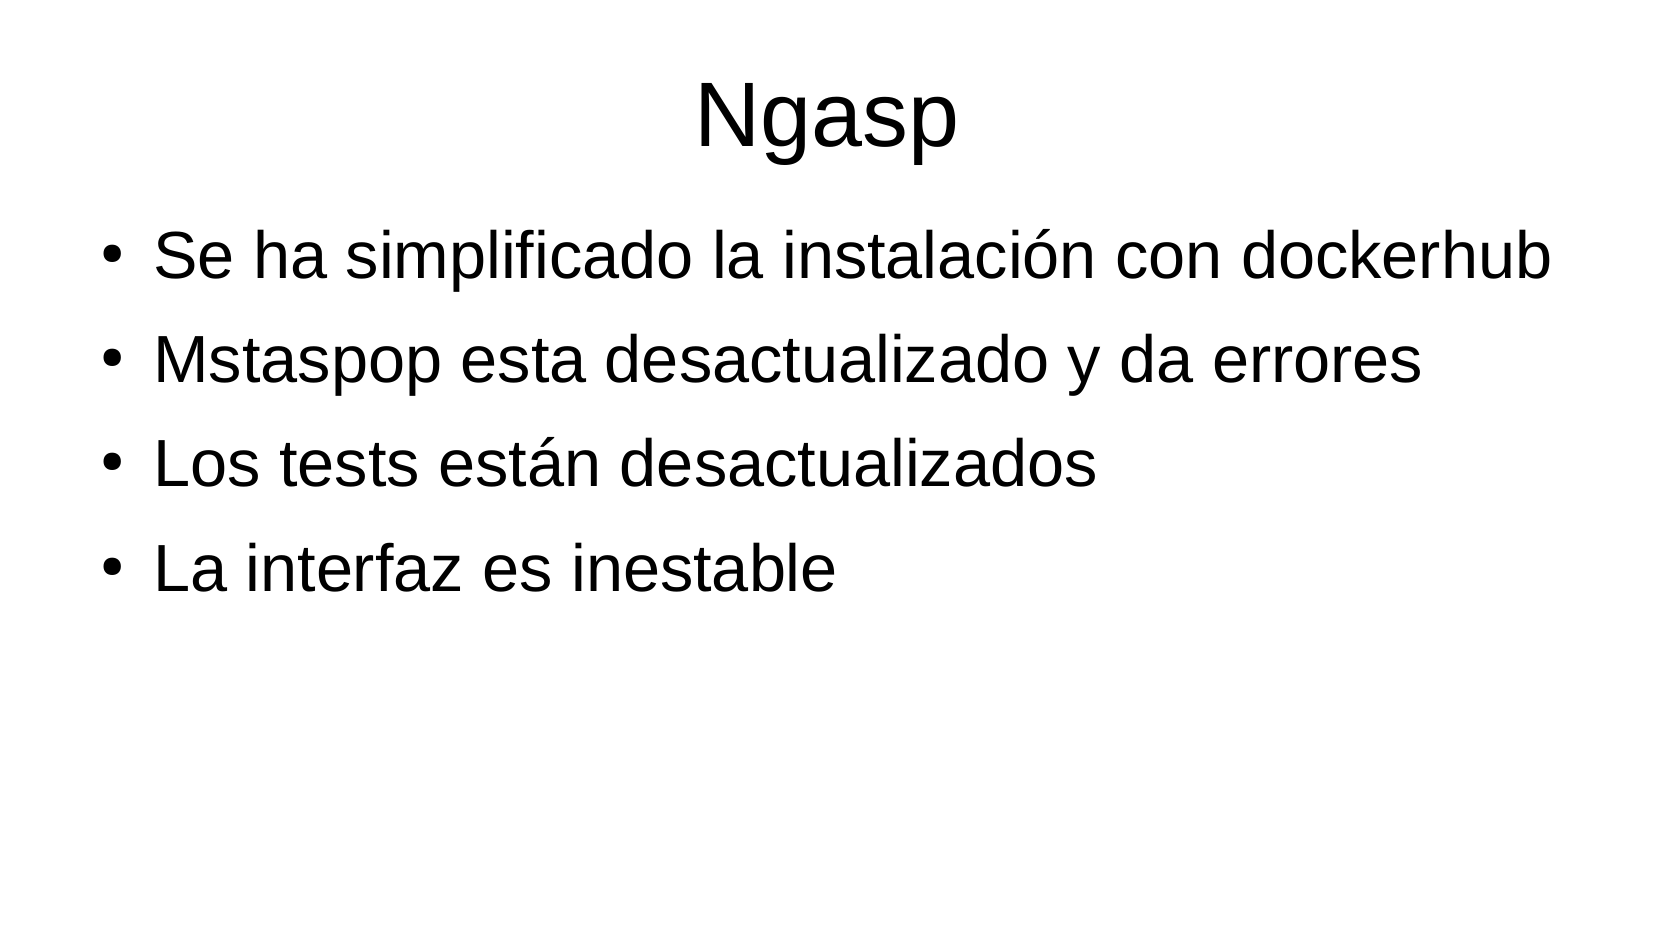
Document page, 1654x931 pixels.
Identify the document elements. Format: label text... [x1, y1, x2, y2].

list Se ha simplificado la instalación con dockerhub Mstaspop esta desactualizado y da errores Los tests están desactualizados La interfaz es inestable [82, 217, 1571, 758]
title Ngasp [82, 37, 1571, 193]
